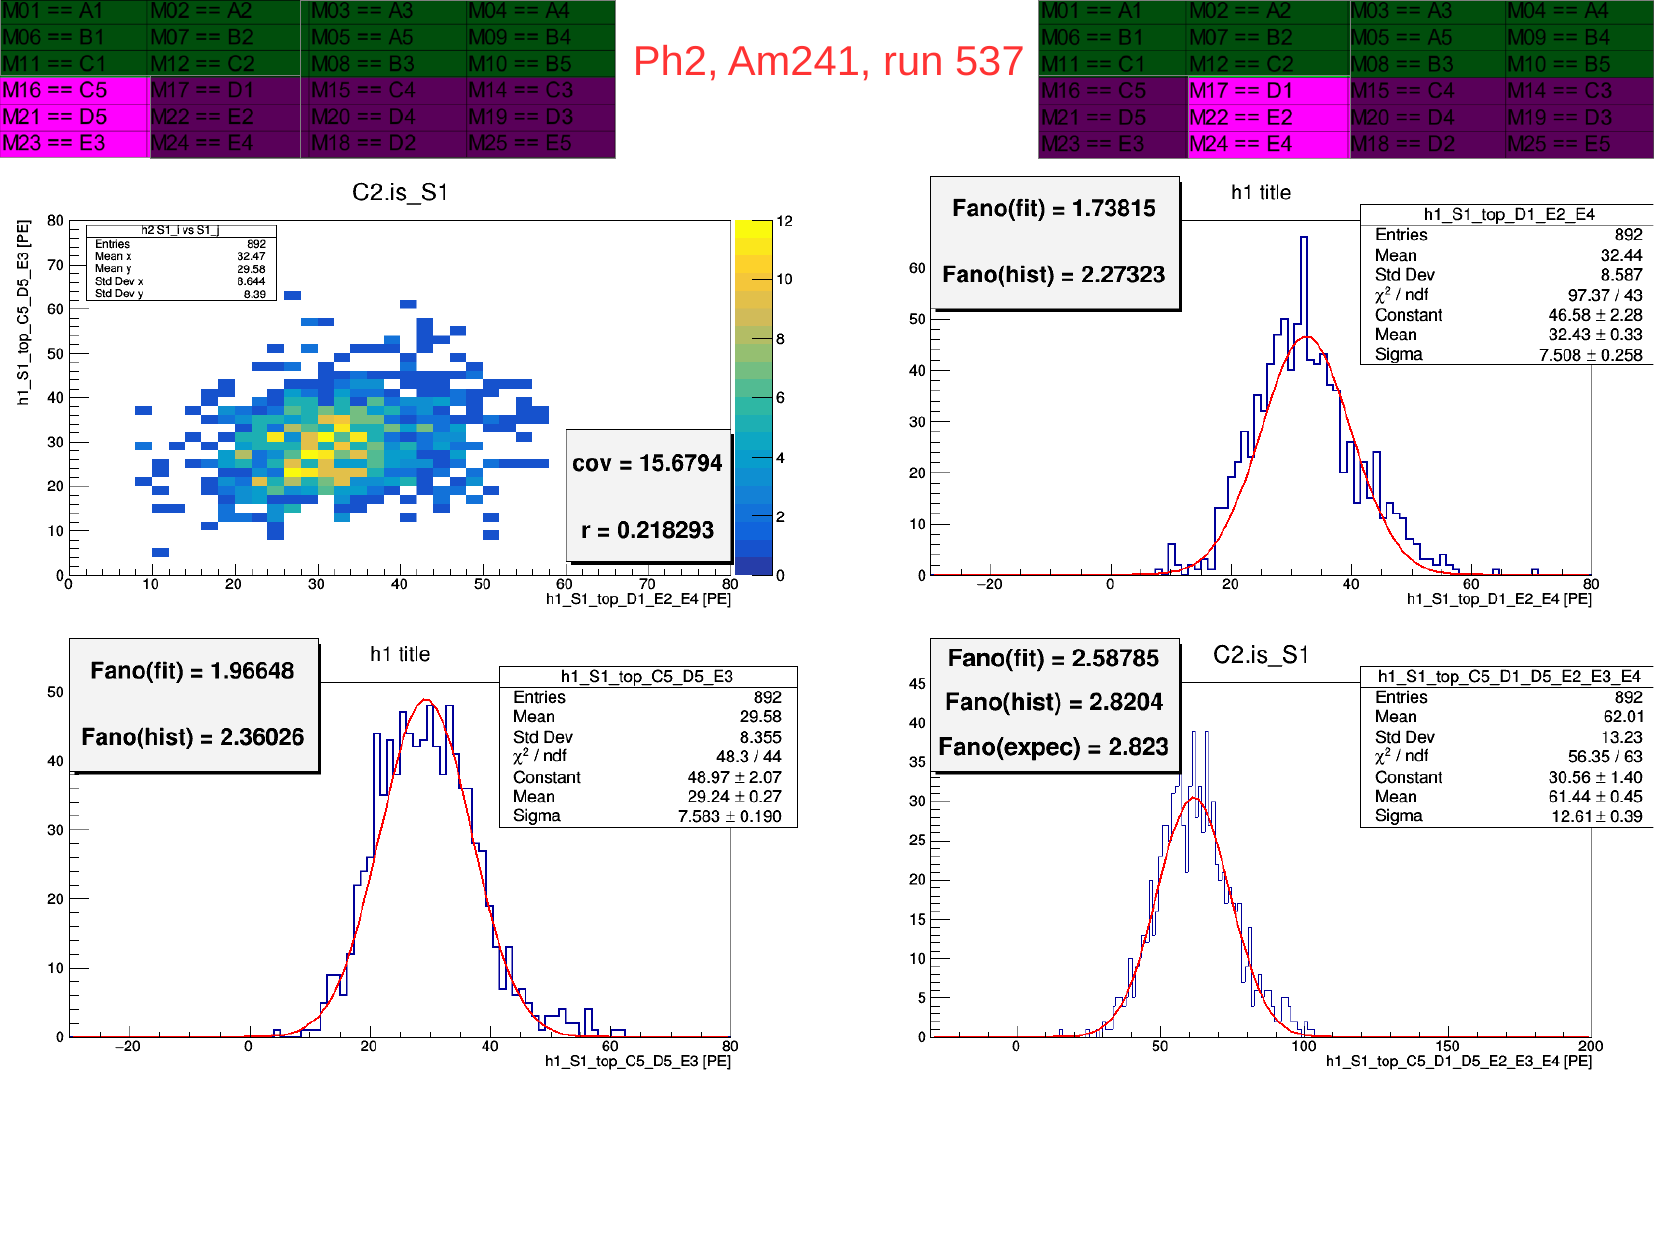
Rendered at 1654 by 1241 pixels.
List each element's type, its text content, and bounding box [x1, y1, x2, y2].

text_box [0, 0, 616, 159]
text_box [1038, 0, 1654, 159]
picture [1189, 76, 1350, 159]
picture [0, 76, 150, 159]
text_box Ph2, Am241, run 537 [488, 30, 1171, 166]
picture [6, 171, 1654, 1076]
